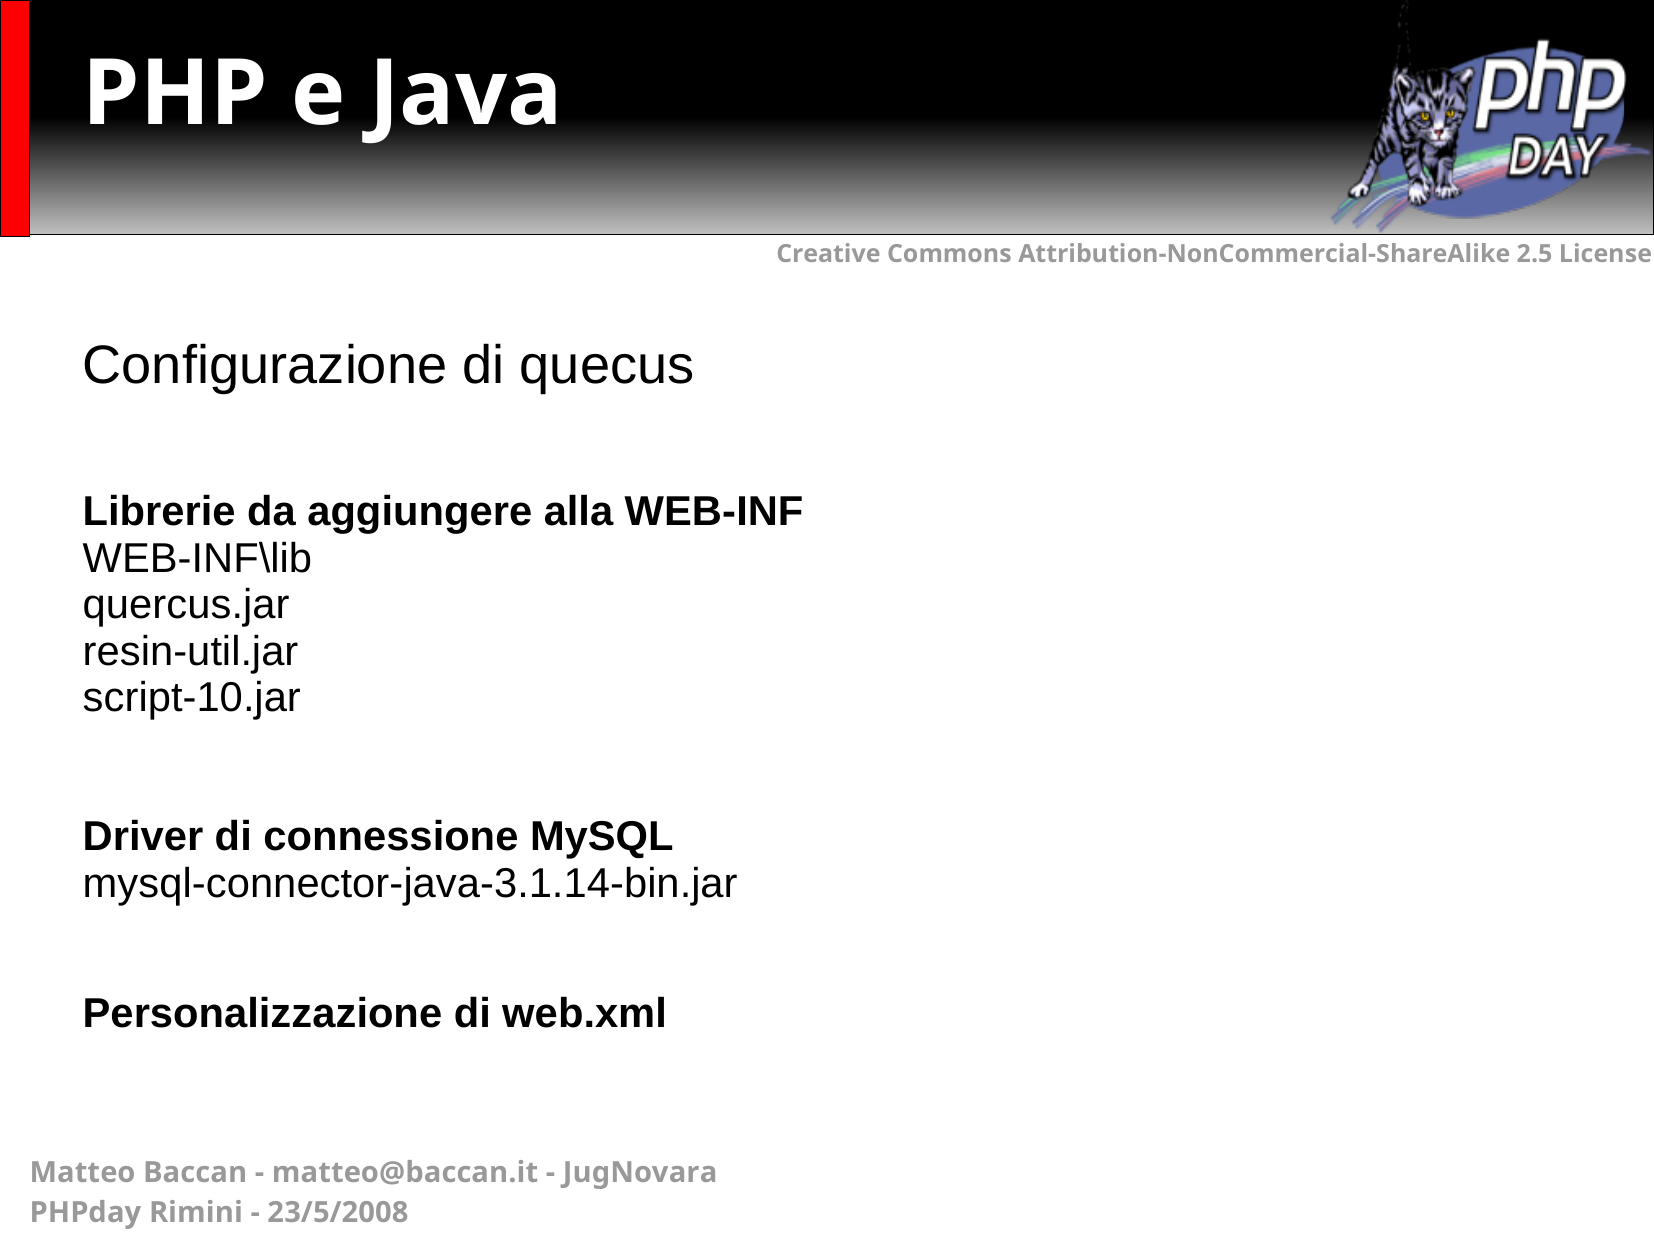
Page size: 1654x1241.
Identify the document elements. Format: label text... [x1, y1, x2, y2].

title PHP e Java [82, 29, 768, 148]
picture [1328, 0, 1654, 237]
text_box [627, 219, 1188, 291]
subtitle Configurazione di quecus Librerie da aggiungere alla WEB-INF WEB-INF\lib quercus.jar resin-util.jar script-10.jar Driver di connessione MySQL mysql-connector-java-3.1.14-bin.jar Personalizzazione di web.xml [82, 331, 1571, 1040]
